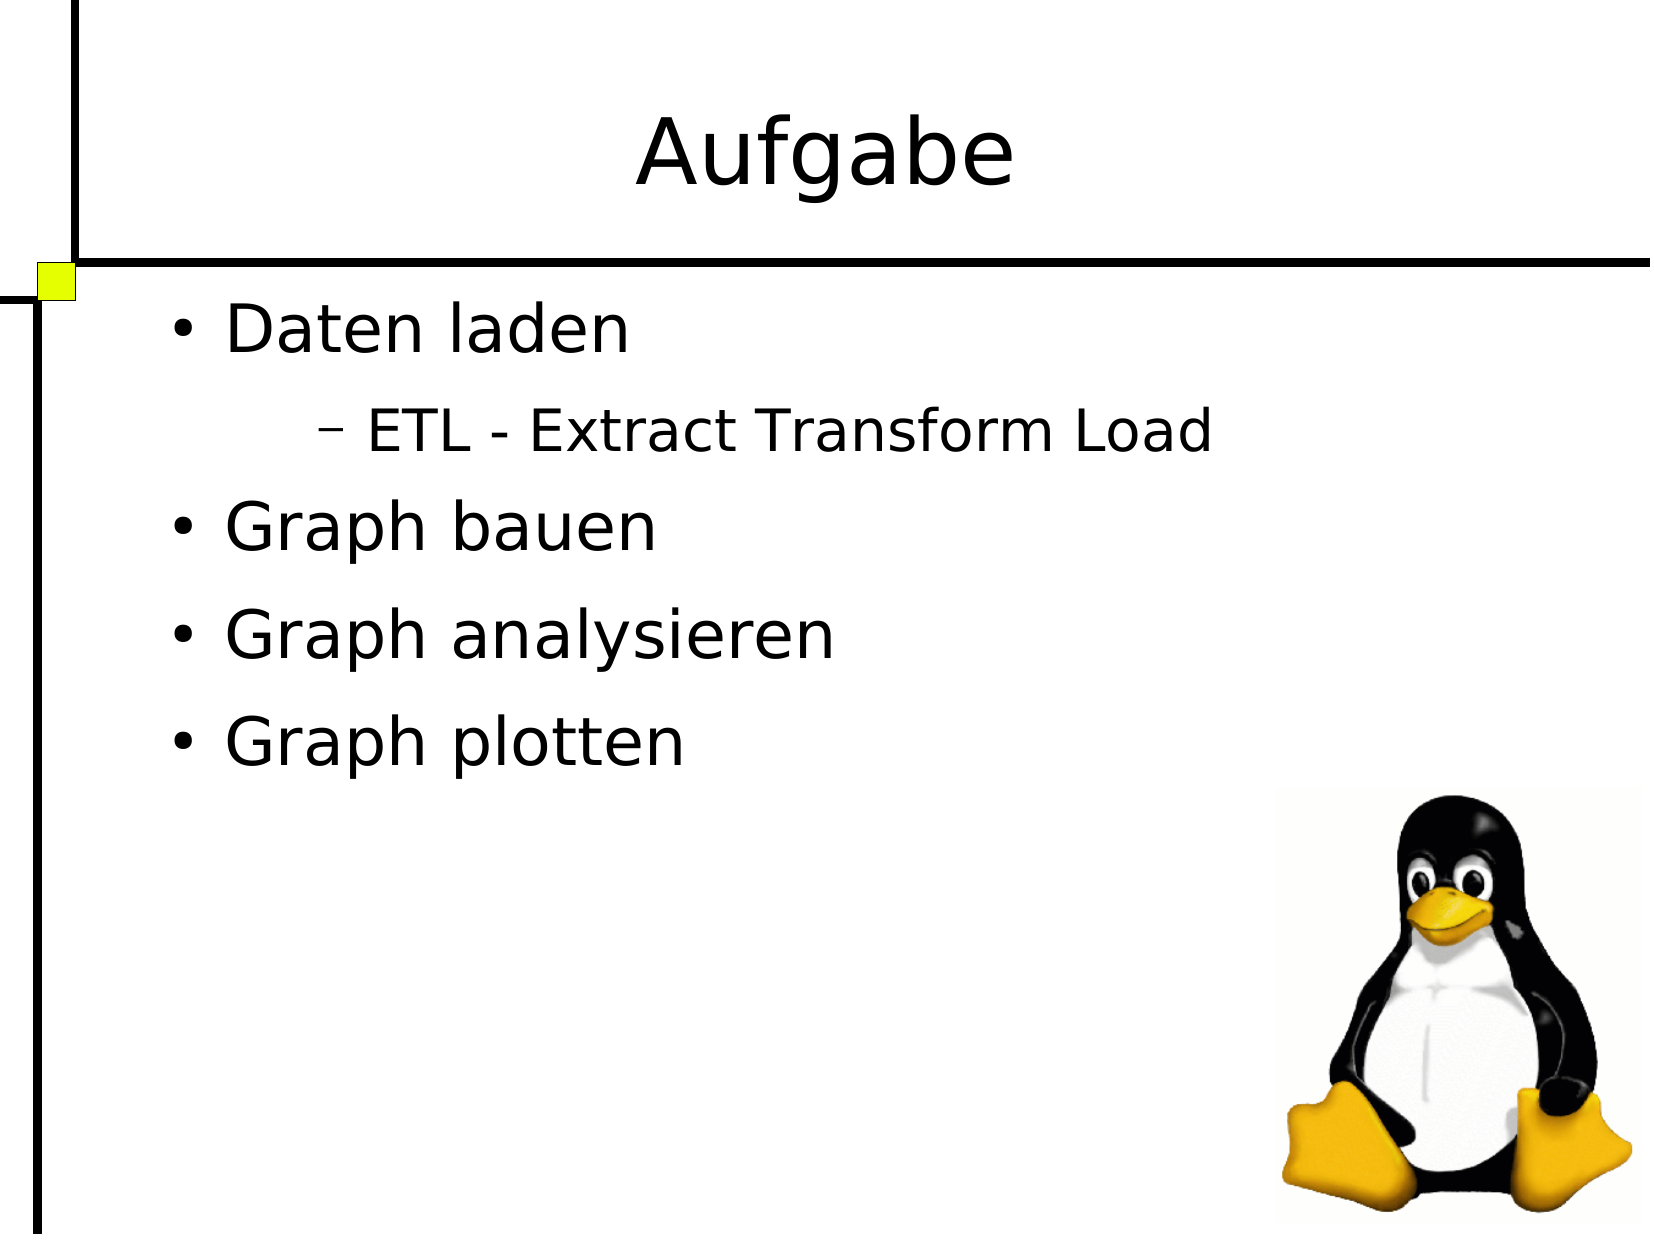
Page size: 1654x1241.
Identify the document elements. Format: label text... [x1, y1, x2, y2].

title Aufgabe [82, 49, 1571, 257]
list Daten laden ETL - Extract Transform Load Graph bauen Graph analysieren Graph plotten [82, 290, 1571, 1010]
picture [1275, 787, 1642, 1223]
